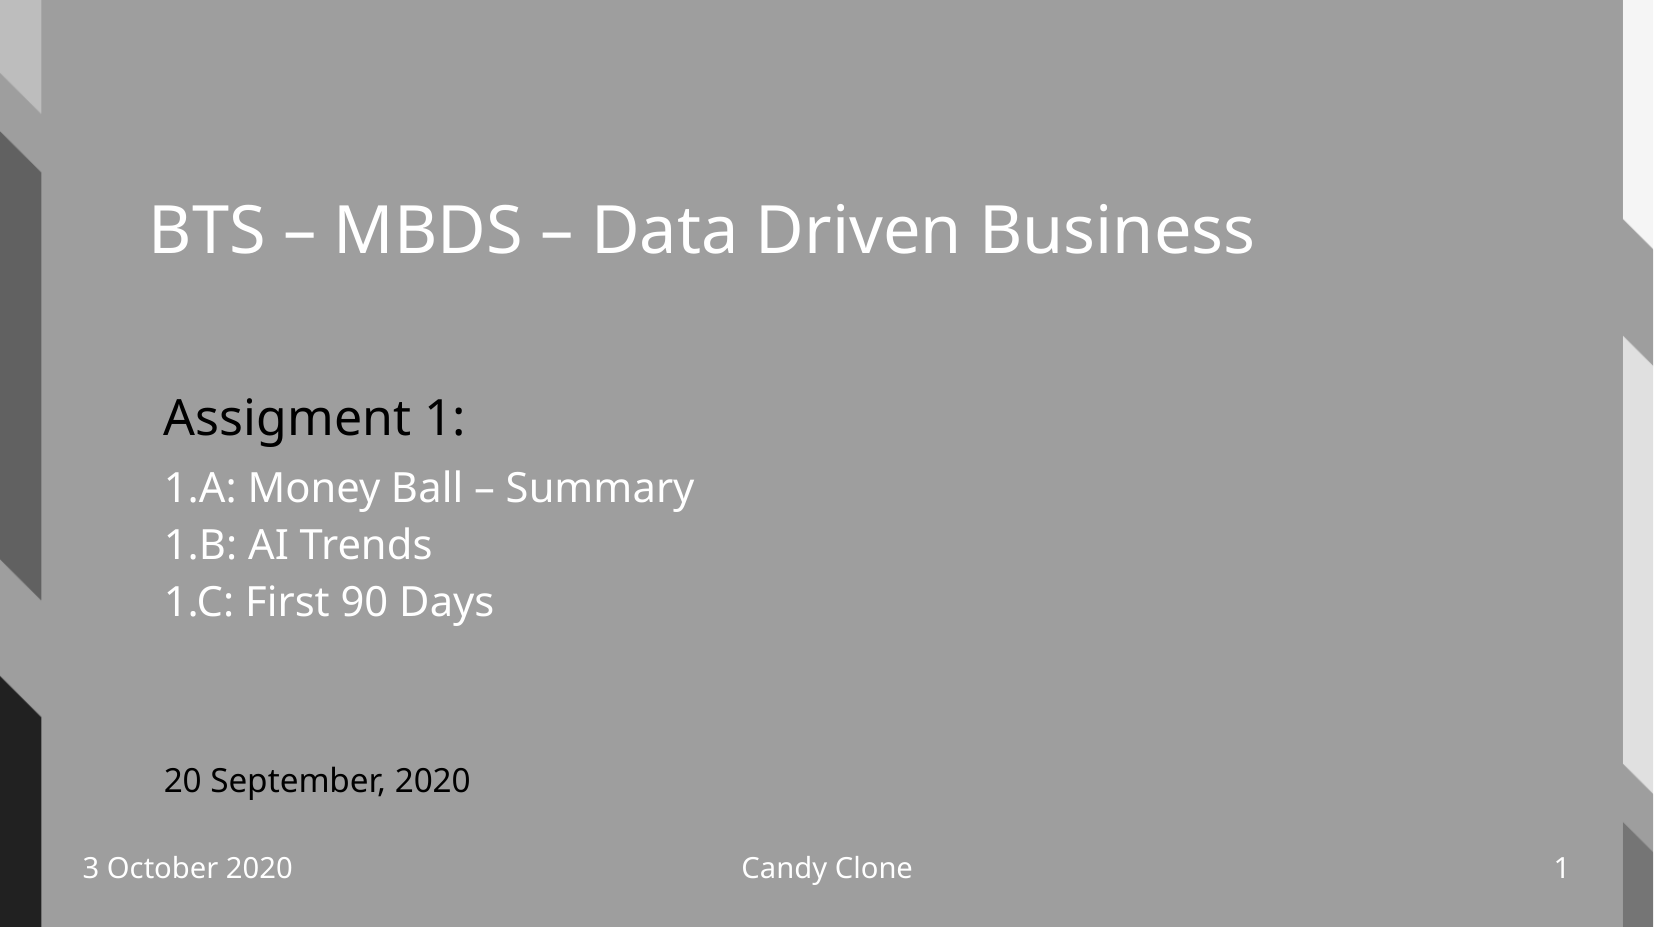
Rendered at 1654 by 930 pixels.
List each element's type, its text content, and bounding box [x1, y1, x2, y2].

text_box 1.A: Money Ball – Summary 1.B: AI Trends 1.C: First 90 Days [148, 449, 1039, 611]
title BTS – MBDS – Data Driven Business [148, 149, 1499, 306]
text_box Assigment 1: [148, 374, 974, 449]
picture [0, 0, 1654, 927]
text_box 20 September, 2020 [148, 749, 522, 807]
